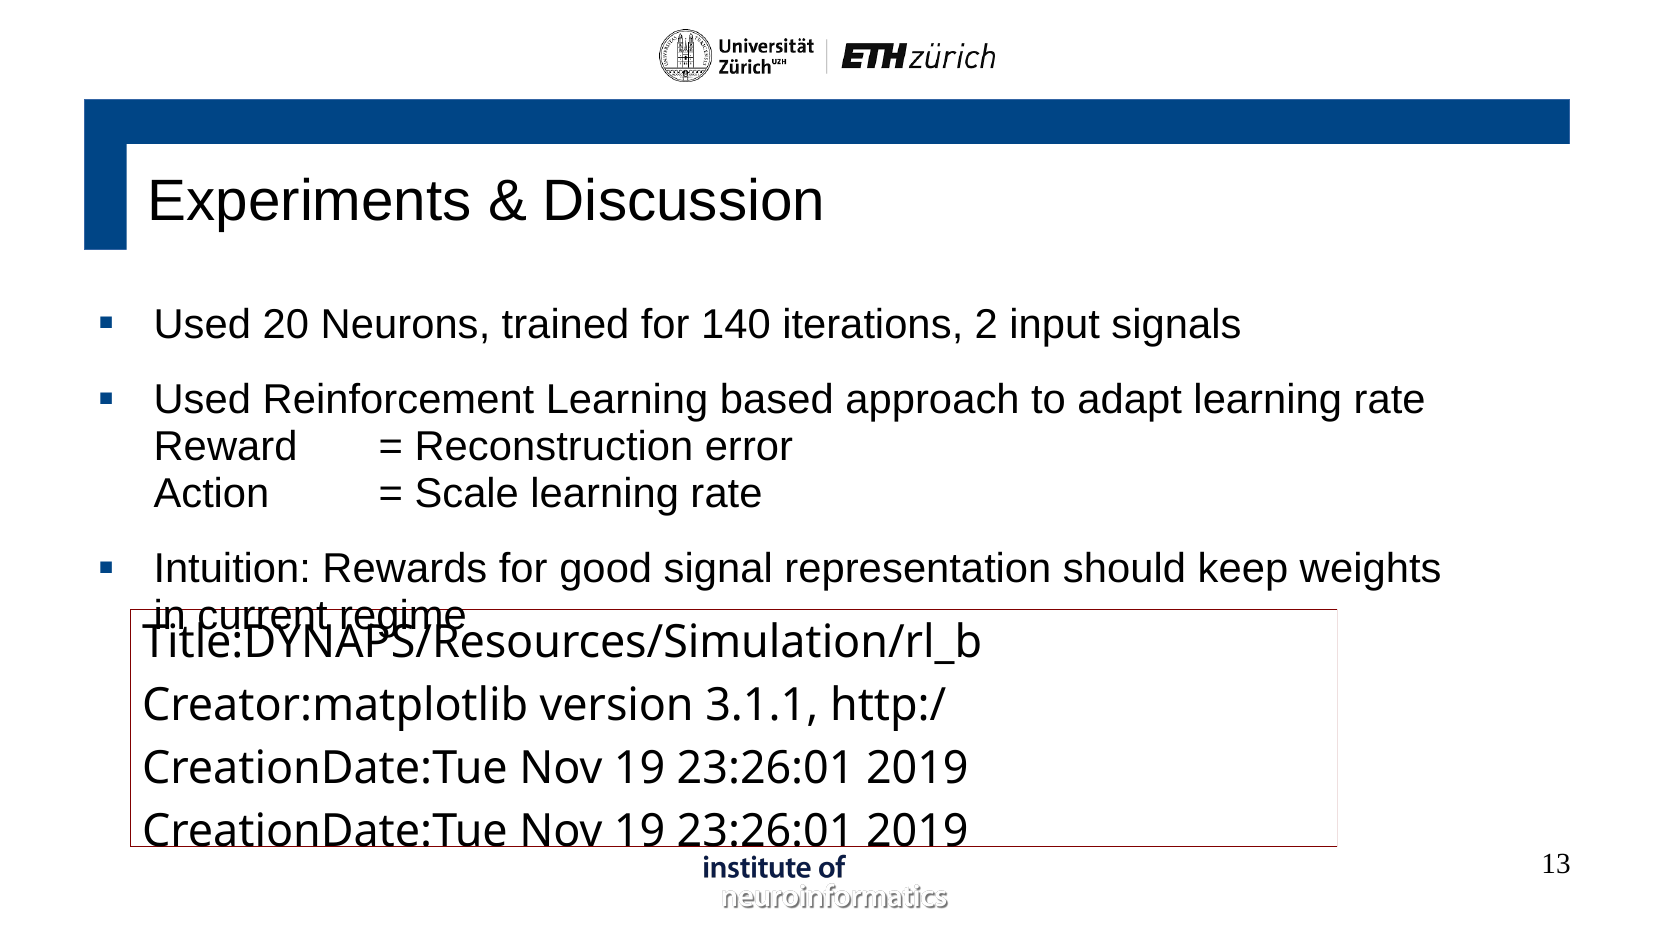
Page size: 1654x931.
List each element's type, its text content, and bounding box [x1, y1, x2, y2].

picture [702, 852, 951, 911]
title Experiments & Discussion [147, 159, 1175, 243]
picture [659, 29, 995, 82]
picture [127, 840, 1338, 847]
list Used 20 Neurons, trained for 140 iterations, 2 input signals Used Reinforcement Learning based approach to adapt learning rate Reward = Reconstruction error Action = Scale learning rate Intuition: Rewards for good signal representation should keep weights in current regime [82, 300, 1571, 840]
